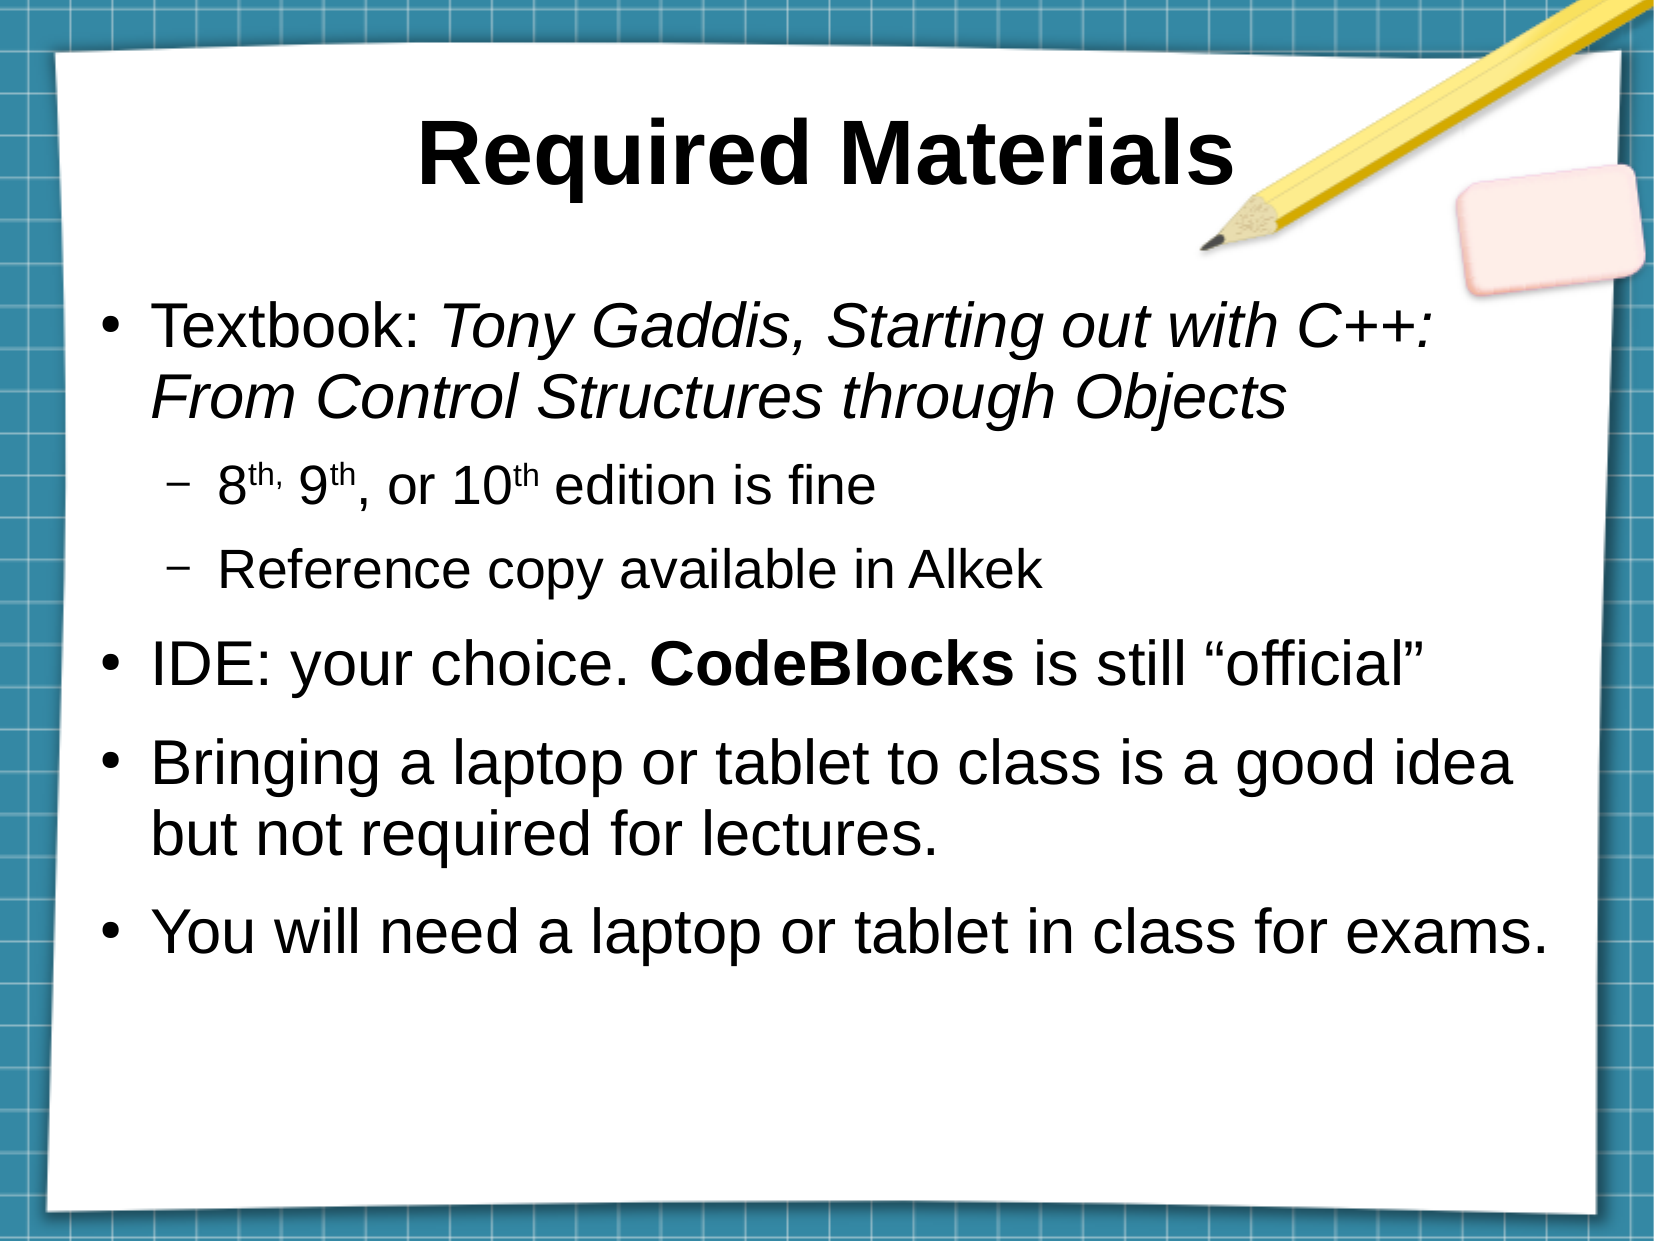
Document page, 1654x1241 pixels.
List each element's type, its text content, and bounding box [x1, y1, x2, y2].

list Textbook: Tony Gaddis, Starting out with C++: From Control Structures through Objects 8th, 9th, or 10th edition is fine Reference copy available in Alkek IDE: your choice. CodeBlocks is still “official” Bringing a laptop or tablet to class is a good idea but not required for lectures. You will need a laptop or tablet in class for exams. [82, 290, 1571, 1010]
title Required Materials [82, 49, 1571, 257]
picture [0, 0, 1654, 1241]
